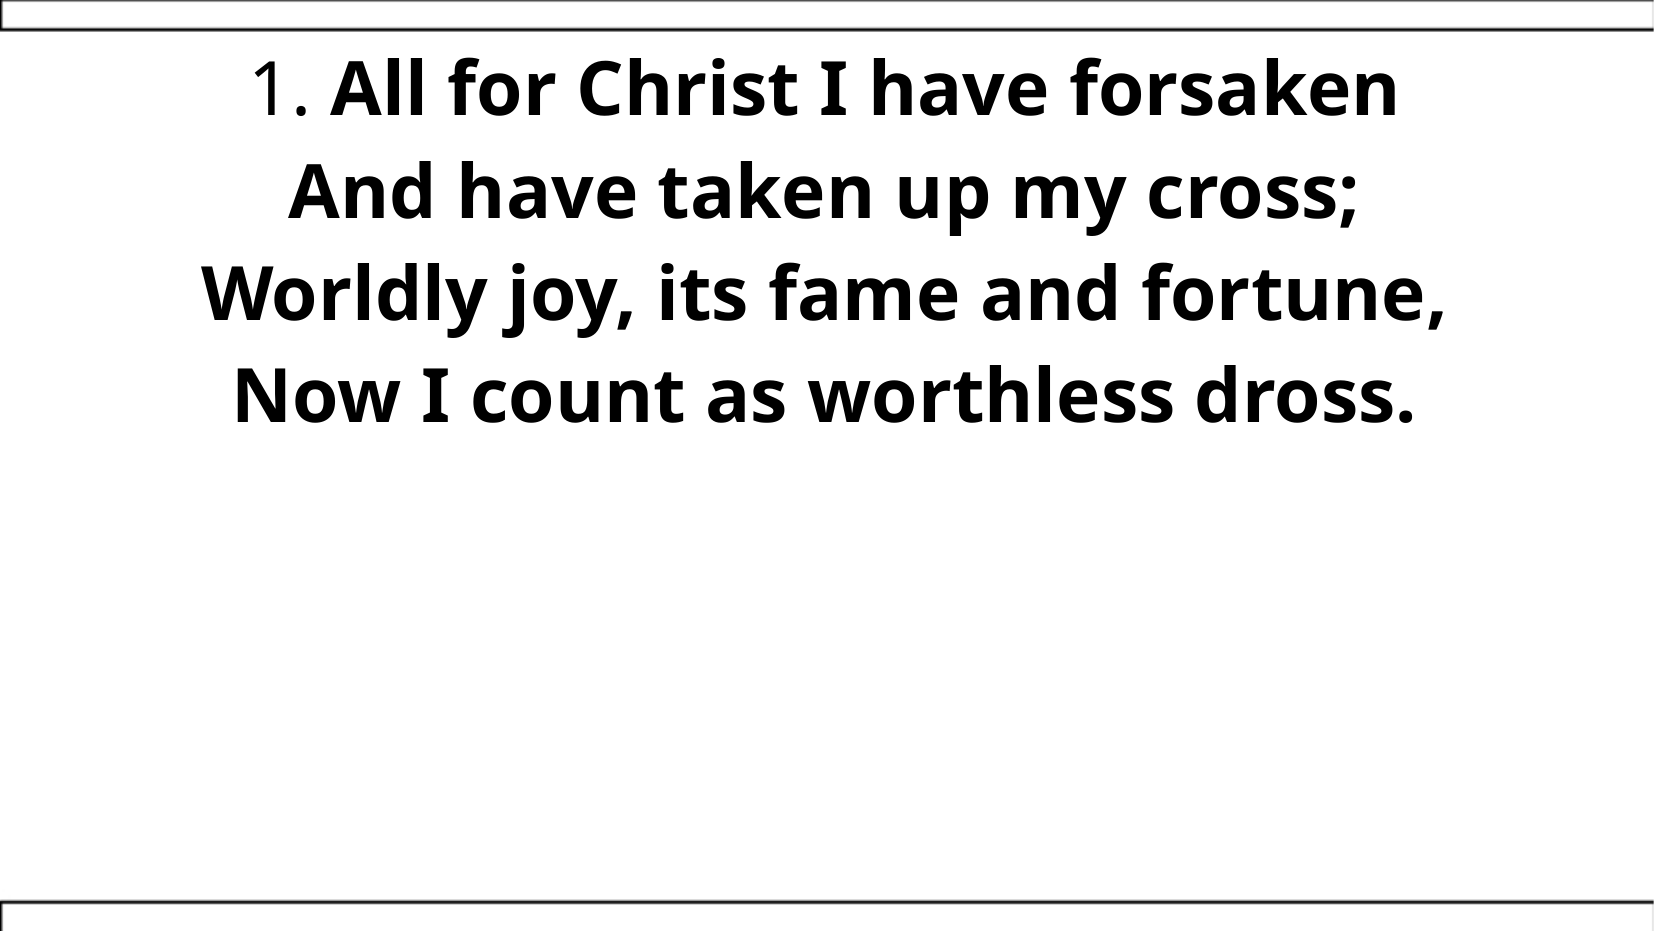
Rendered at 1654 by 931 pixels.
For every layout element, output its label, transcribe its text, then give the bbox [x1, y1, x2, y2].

text_box 1. All for Christ I have forsaken And have taken up my cross; Worldly joy, its fame and fortune, Now I count as worthless dross. [90, 28, 1561, 443]
picture [0, 0, 1654, 931]
